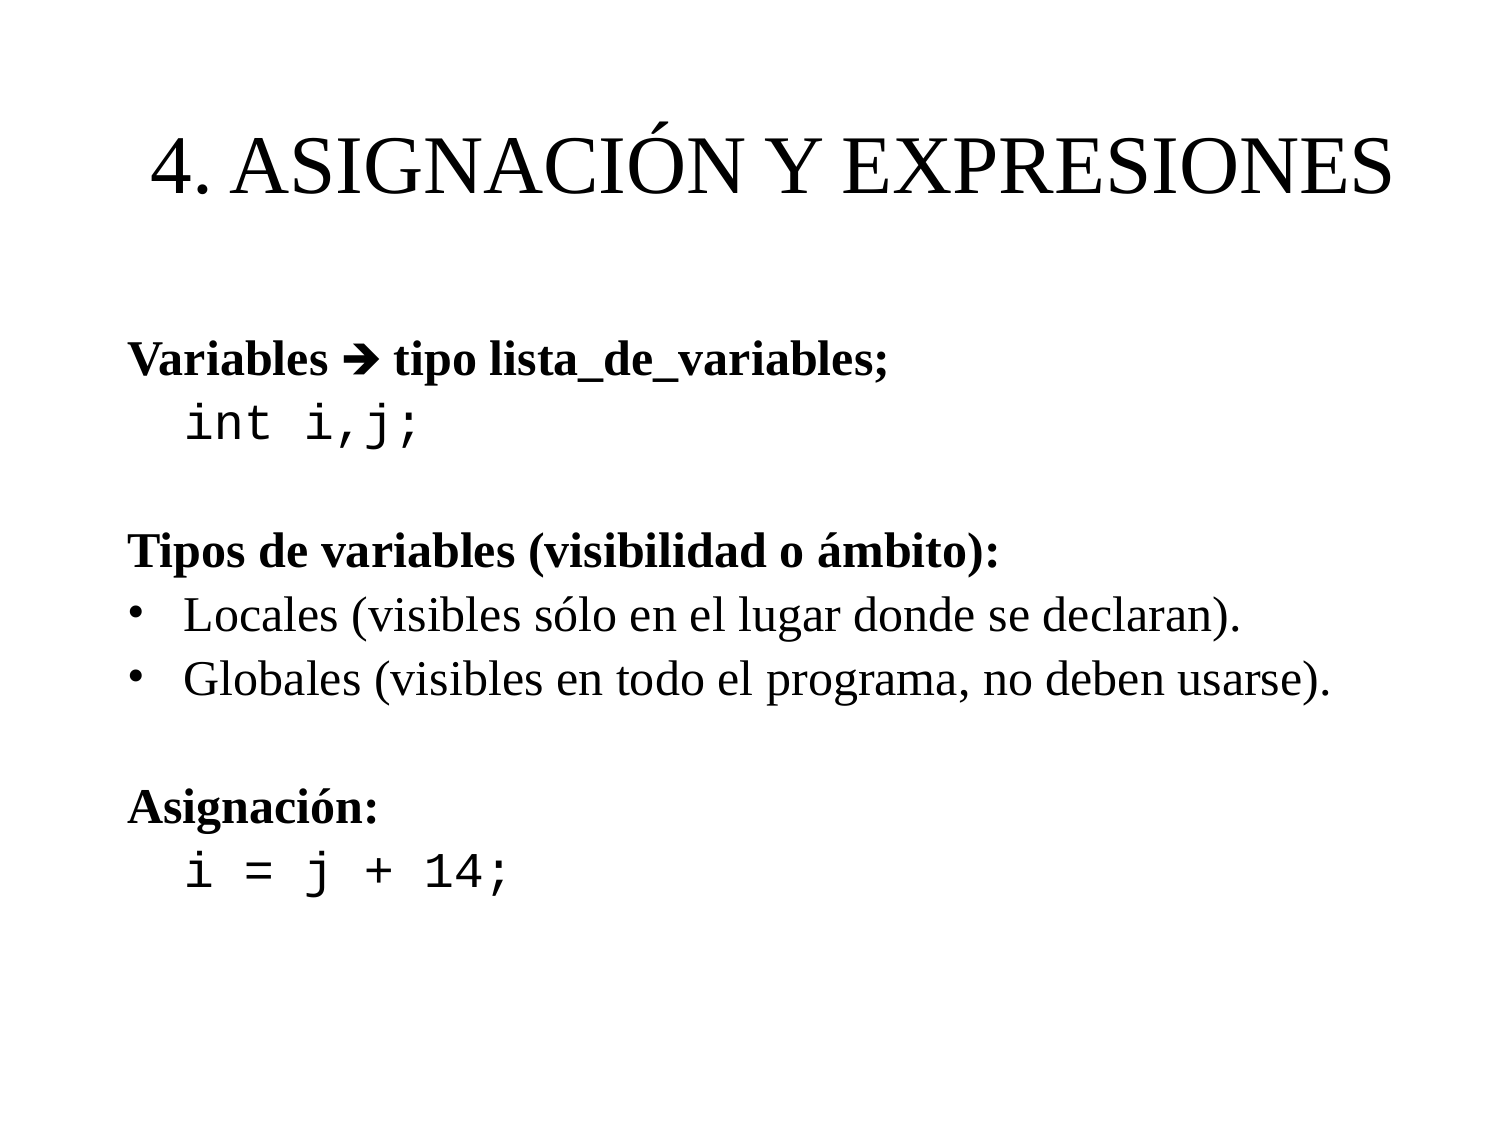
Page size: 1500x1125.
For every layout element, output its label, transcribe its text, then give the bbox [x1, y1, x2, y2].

list Variables 🡺 tipo lista_de_variables; int i,j; Tipos de variables (visibilidad o ámbito): Locales (visibles sólo en el lugar donde se declaran). Globales (visibles en todo el programa, no deben usarse). Asignación: i = j + 14; [112, 324, 1459, 1071]
title 4. ASIGNACIÓN Y EXPRESIONES [100, 66, 1447, 254]
